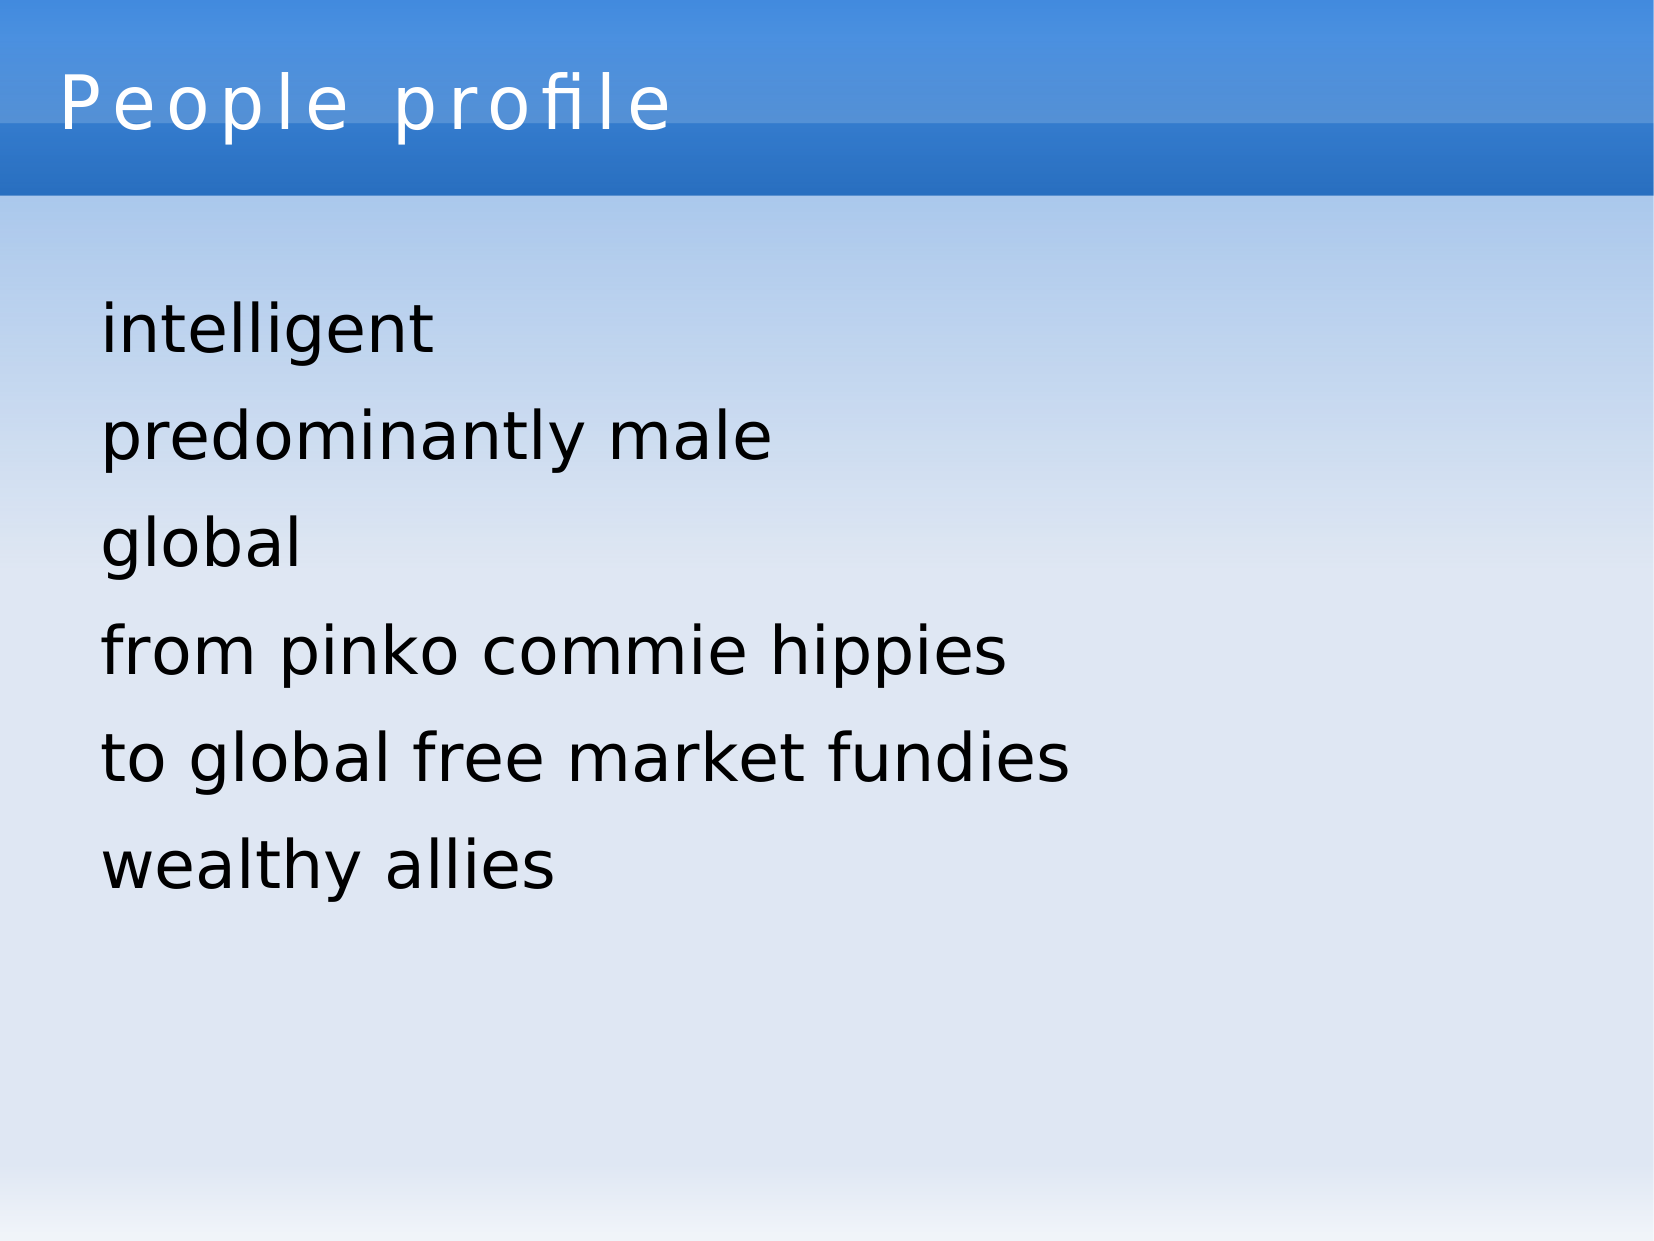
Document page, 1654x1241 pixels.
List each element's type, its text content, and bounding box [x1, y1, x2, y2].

picture [0, 0, 1654, 1241]
title People profile [59, 29, 1270, 178]
list intelligent predominantly male global from pinko commie hippies to global free market fundies wealthy allies [82, 290, 1571, 1109]
